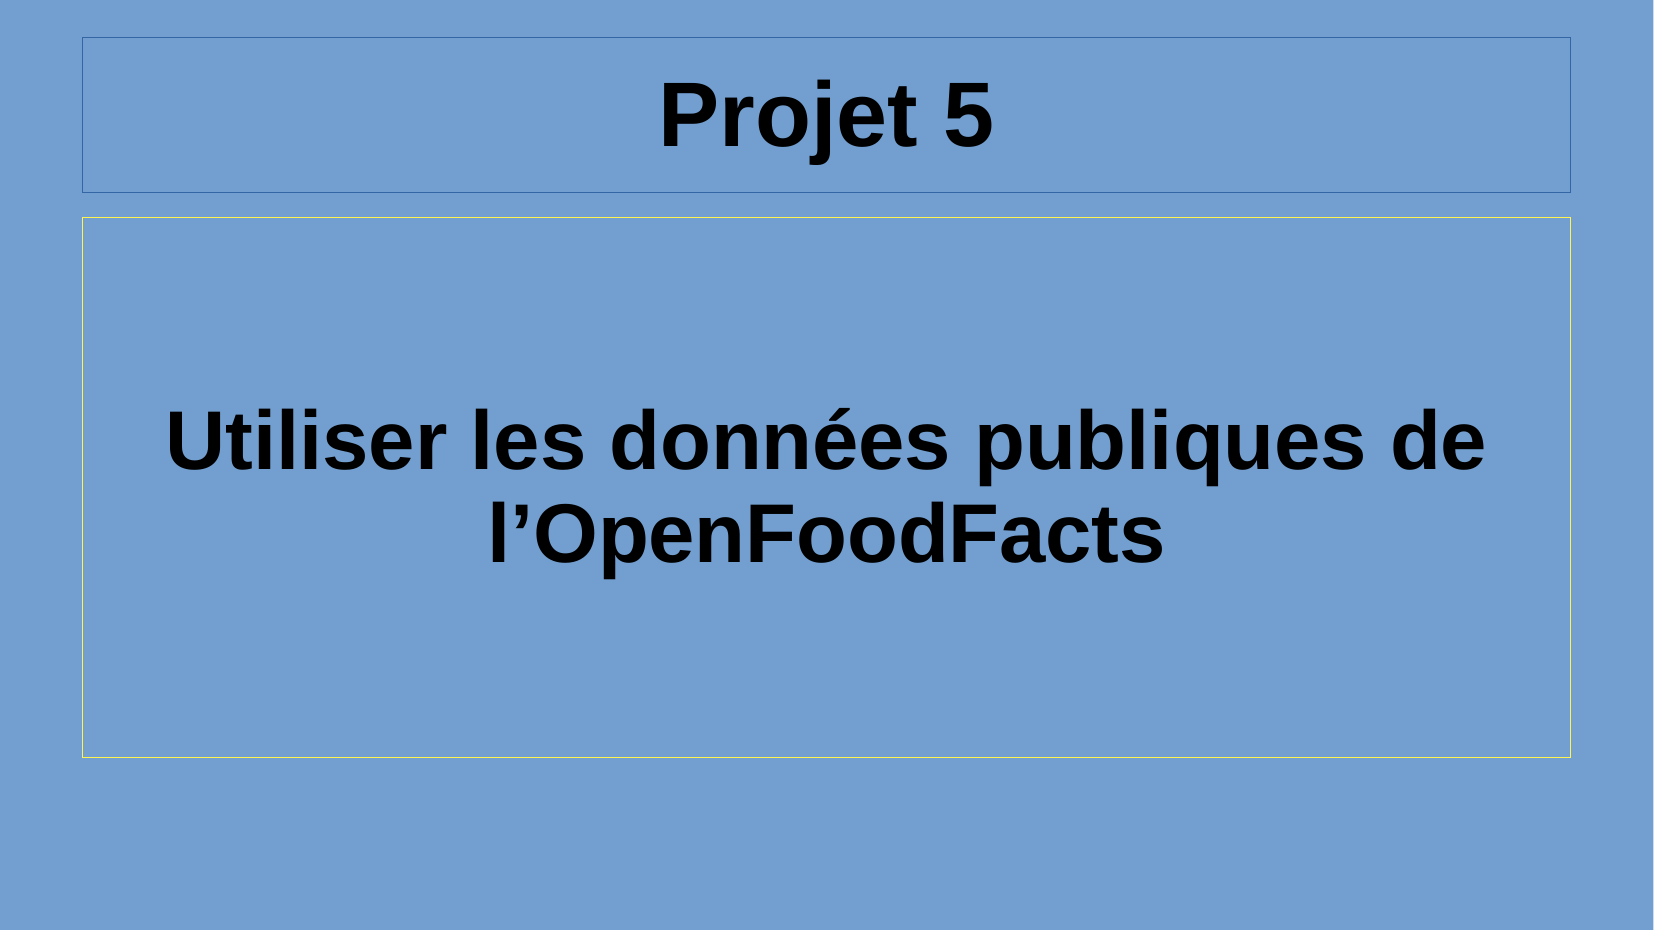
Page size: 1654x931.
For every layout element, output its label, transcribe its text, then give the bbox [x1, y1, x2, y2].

subtitle Utiliser les données publiques de l’OpenFoodFacts [82, 217, 1571, 758]
title Projet 5 [82, 37, 1571, 193]
